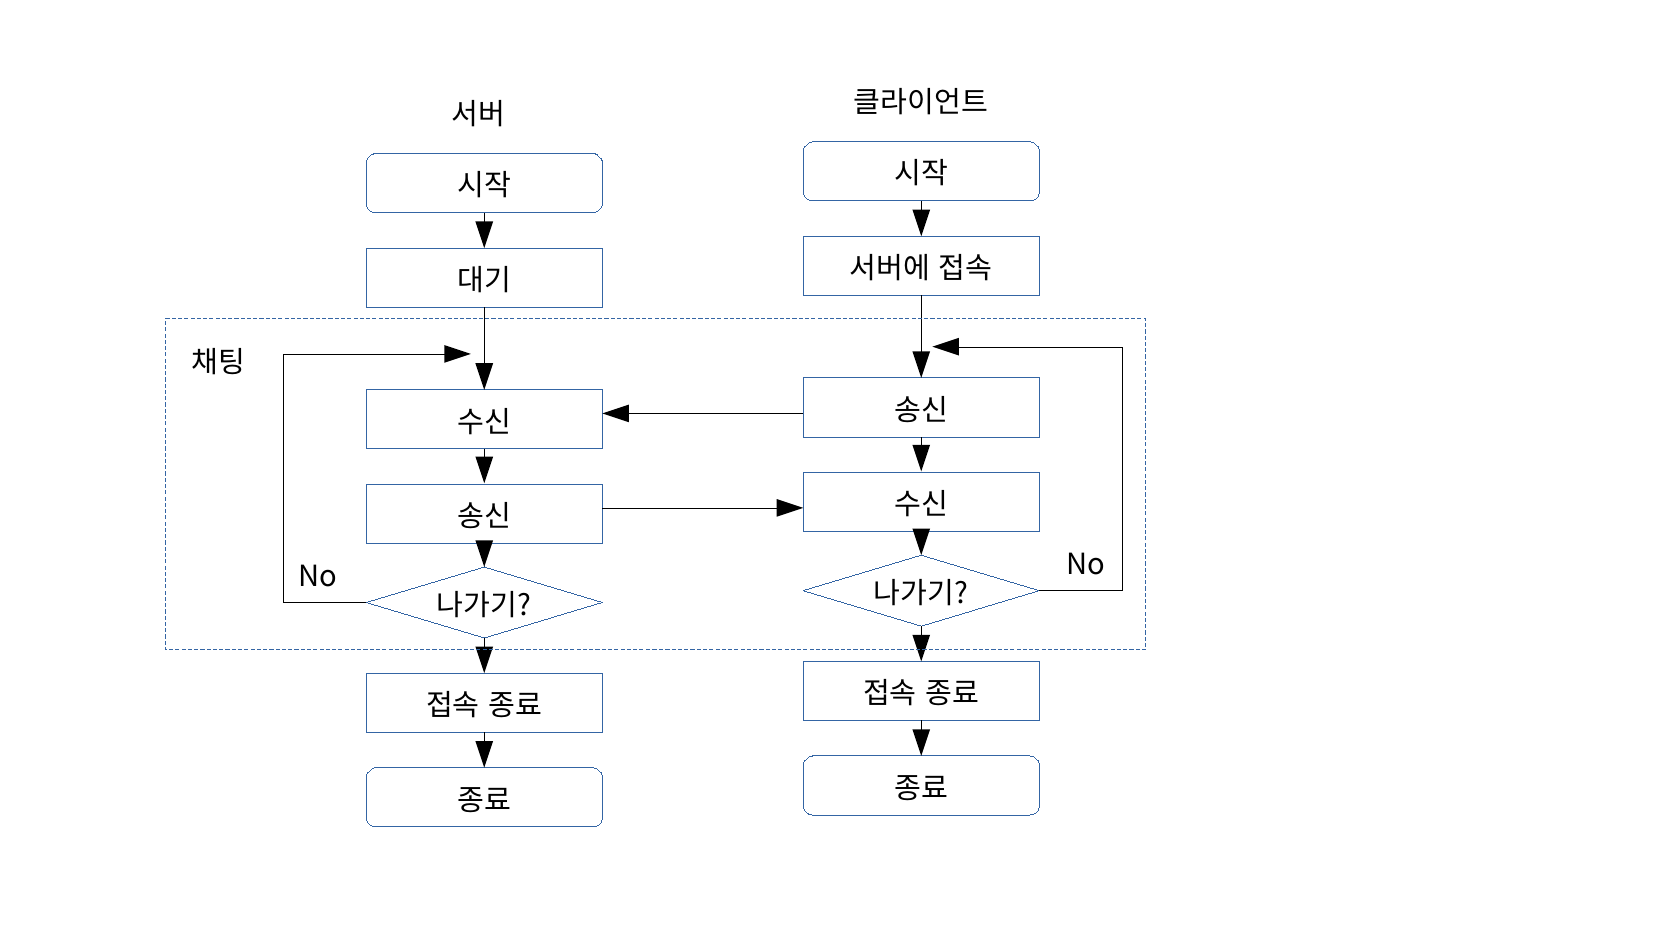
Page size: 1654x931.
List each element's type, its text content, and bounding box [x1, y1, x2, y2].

text_box 수신 [803, 472, 1040, 532]
text_box 클라이언트 [838, 70, 1040, 129]
text_box 시작 [366, 153, 603, 213]
text_box 채팅 [177, 330, 378, 389]
text_box 서버 [437, 82, 638, 141]
text_box 대기 [366, 248, 603, 308]
text_box 송신 [803, 377, 1040, 438]
text_box 종료 [803, 755, 1040, 816]
text_box 서버에 접속 [803, 236, 1040, 296]
text_box 수신 [366, 389, 603, 449]
text_box 나가기? [368, 567, 603, 638]
text_box 접속 종료 [803, 661, 1040, 721]
text_box 접속 종료 [366, 673, 603, 733]
text_box 나가기? [803, 555, 1039, 626]
text_box 송신 [366, 484, 603, 544]
text_box 시작 [803, 141, 1040, 201]
text_box No [1051, 533, 1217, 591]
text_box No [283, 545, 449, 603]
text_box 종료 [366, 767, 603, 827]
